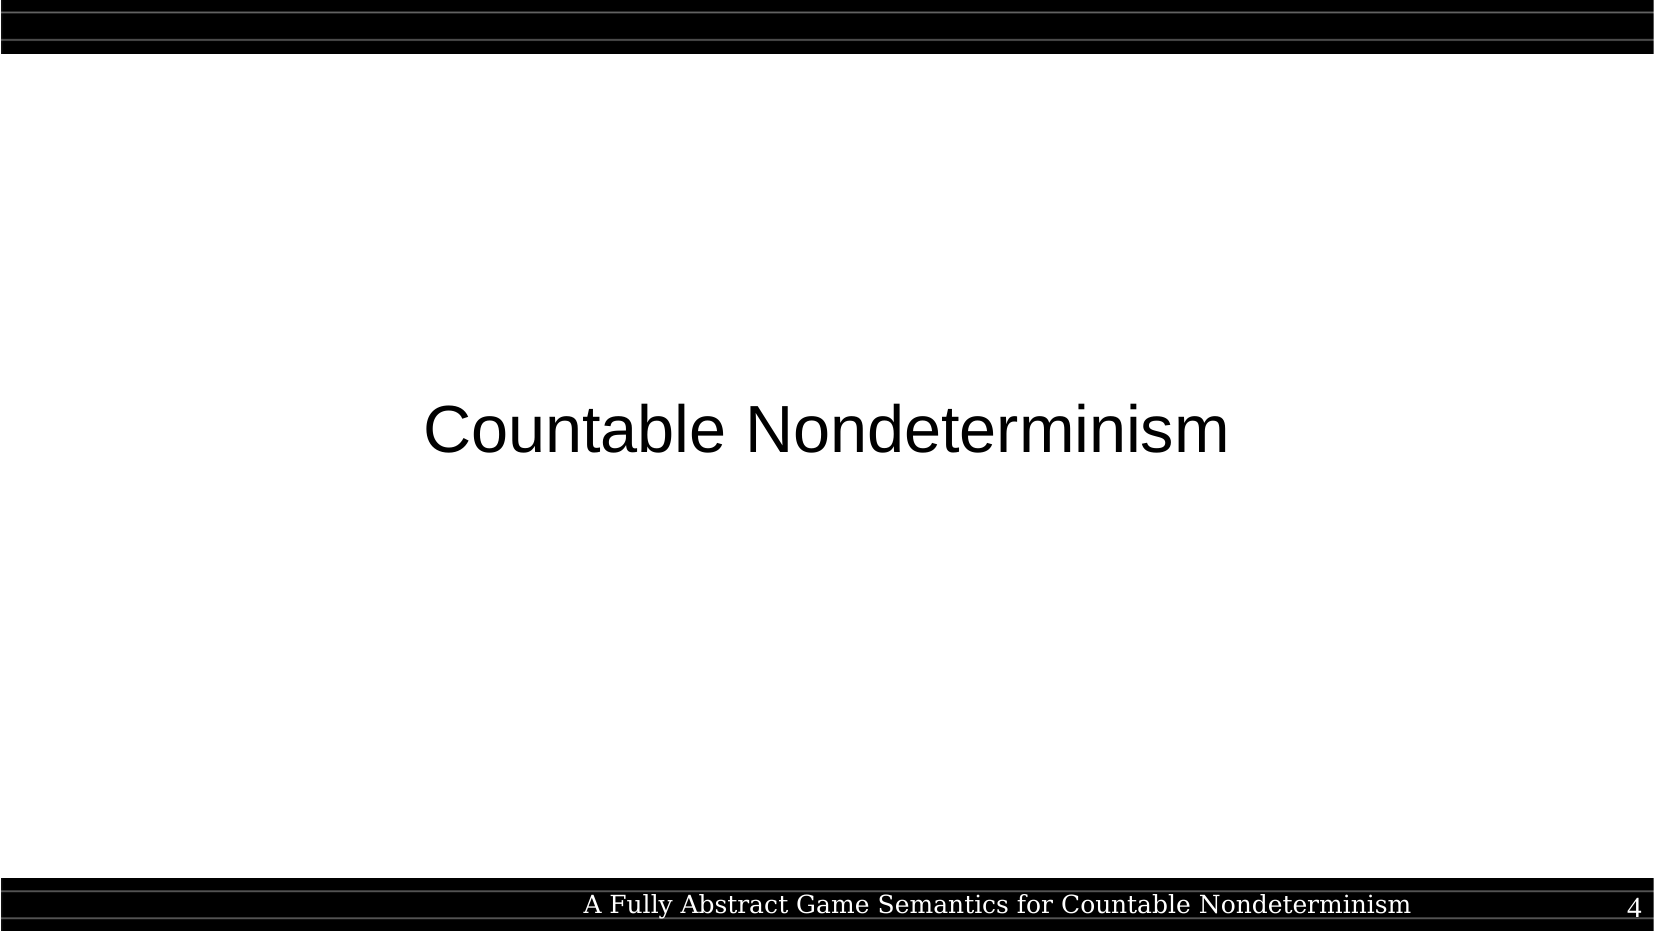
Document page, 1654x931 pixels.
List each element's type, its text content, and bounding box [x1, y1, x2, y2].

picture [1, 878, 1654, 931]
picture [1, 0, 1654, 54]
subtitle Countable Nondeterminism [82, 69, 1571, 790]
